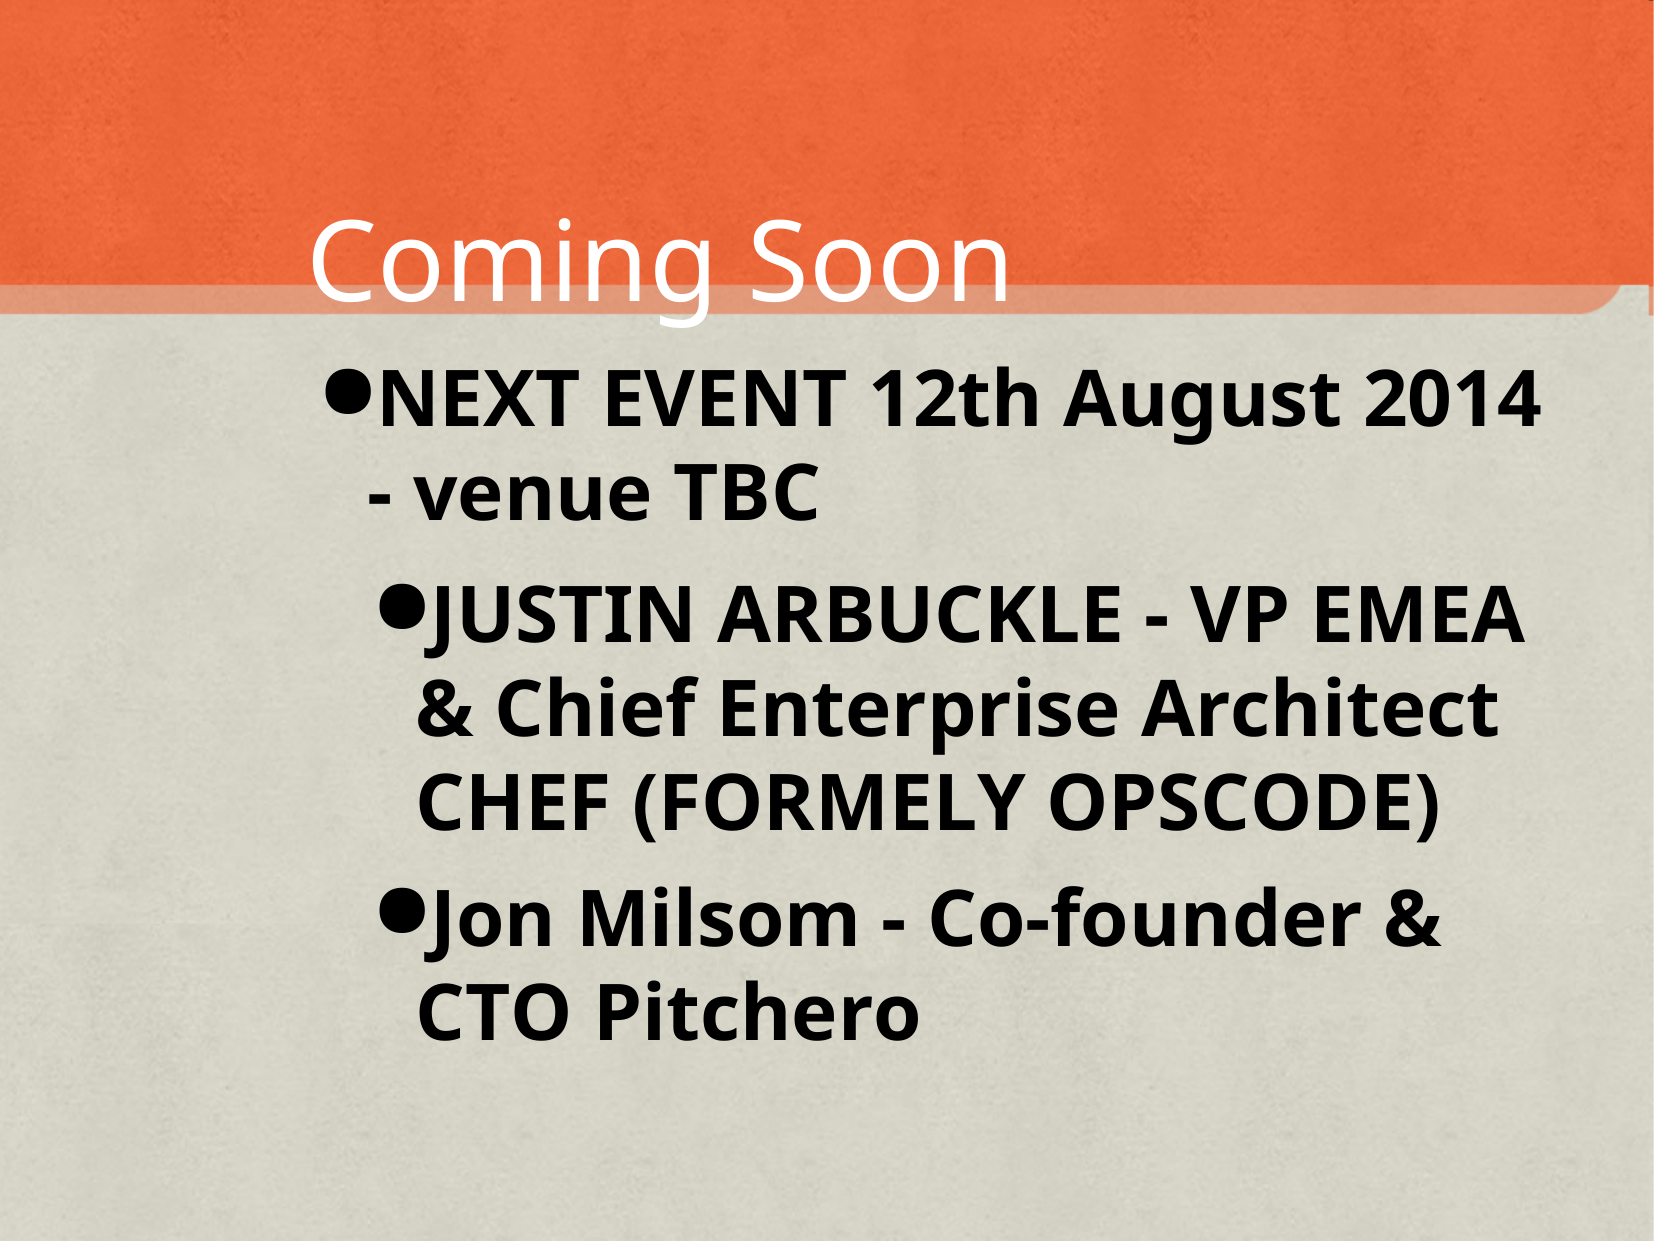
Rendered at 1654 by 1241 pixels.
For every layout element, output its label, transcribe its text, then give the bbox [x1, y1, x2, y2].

list NEXT EVENT 12th August 2014 - venue TBC JUSTIN ARBUCKLE - VP EMEA & Chief Enterprise Architect CHEF (FORMELY OPSCODE) Jon Milsom - Co-founder & CTO Pitchero [301, 348, 1588, 1068]
picture [0, 0, 1654, 1241]
title Coming Soon [306, 189, 1654, 317]
